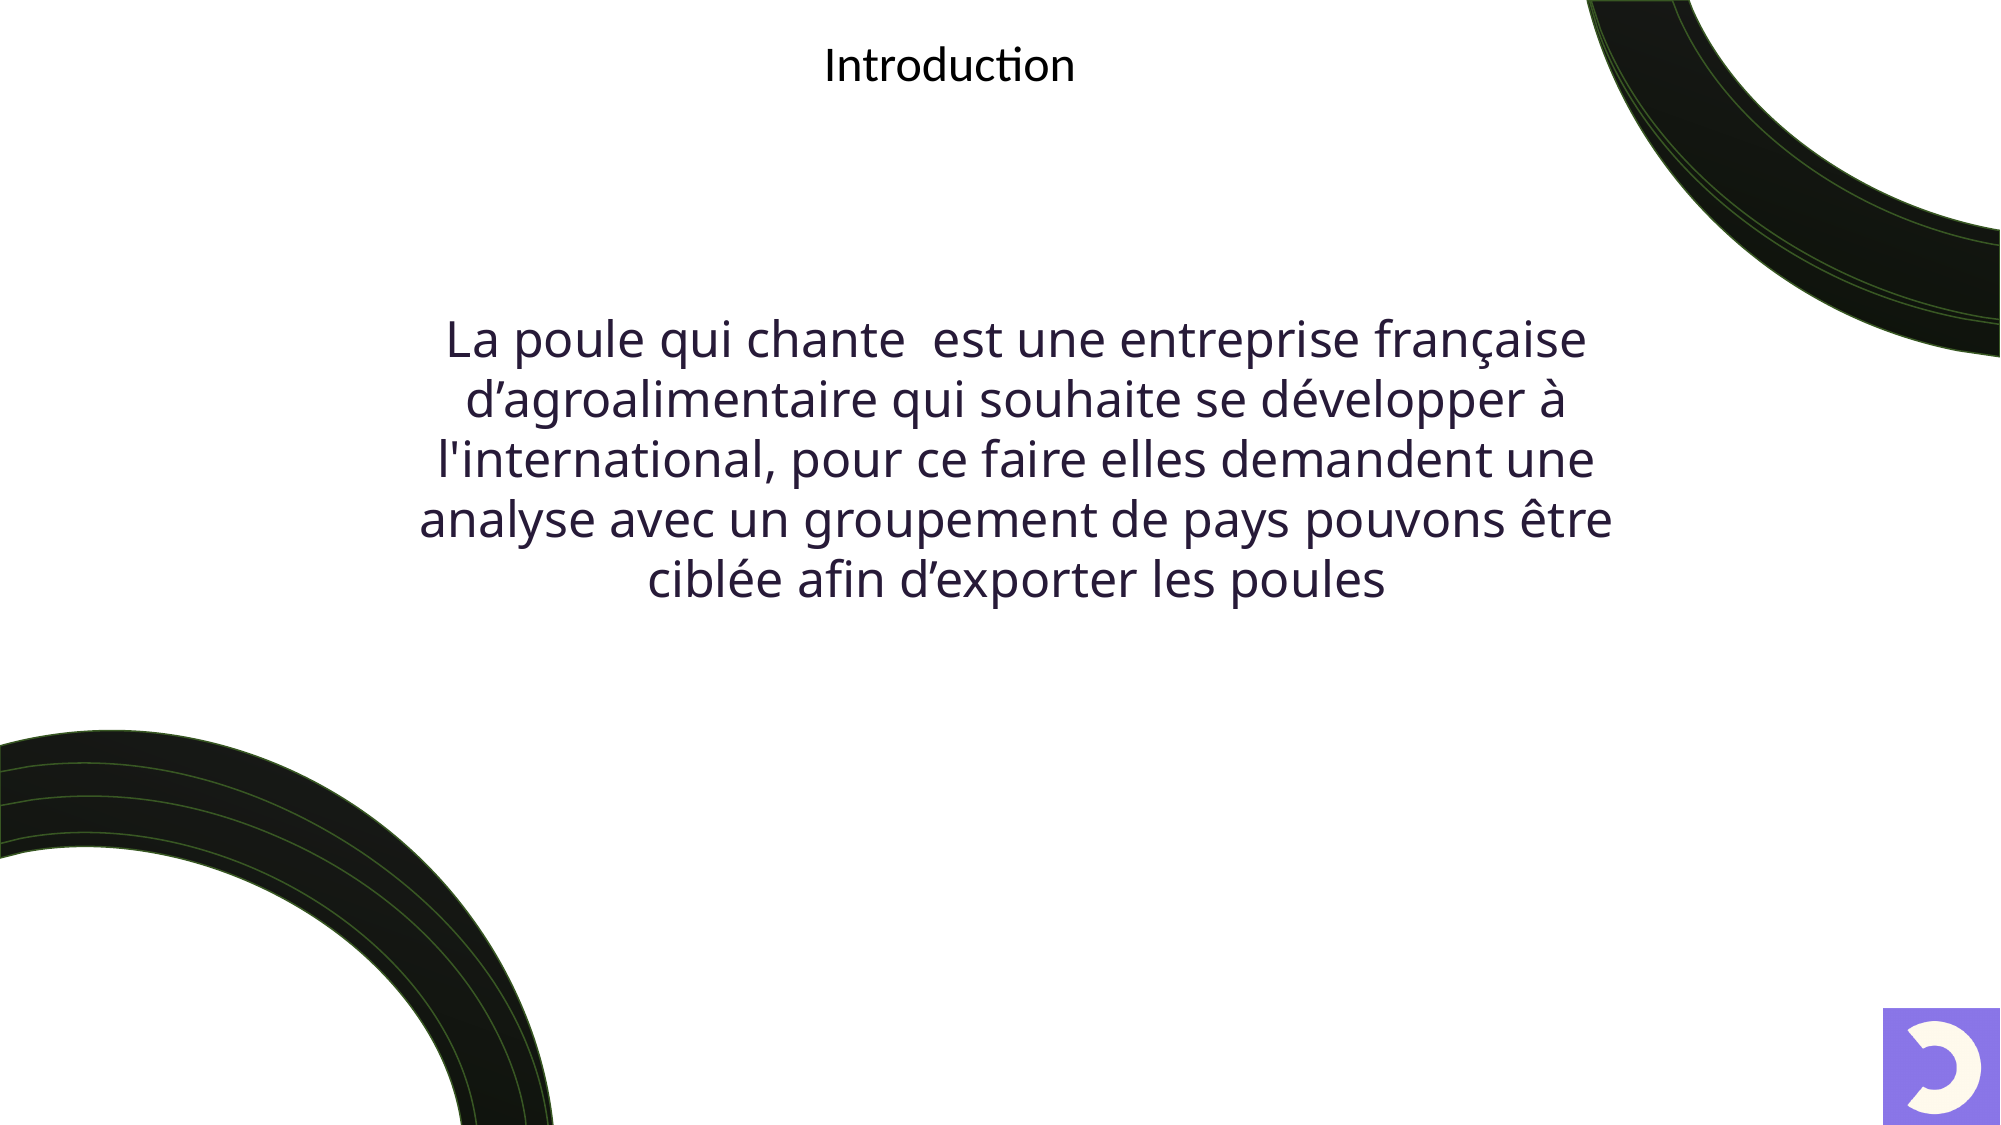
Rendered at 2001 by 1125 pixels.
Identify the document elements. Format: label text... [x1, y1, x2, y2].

subtitle Introduction [200, 30, 1701, 303]
picture [1883, 1008, 2000, 1125]
text_box La poule qui chante est une entreprise française d’agroalimentaire qui souhaite se développer à l'international, pour ce faire elles demandent une analyse avec un groupement de pays pouvons être ciblée afin d’exporter les poules [371, 299, 1663, 619]
text_box [0, 0, 2000, 1125]
